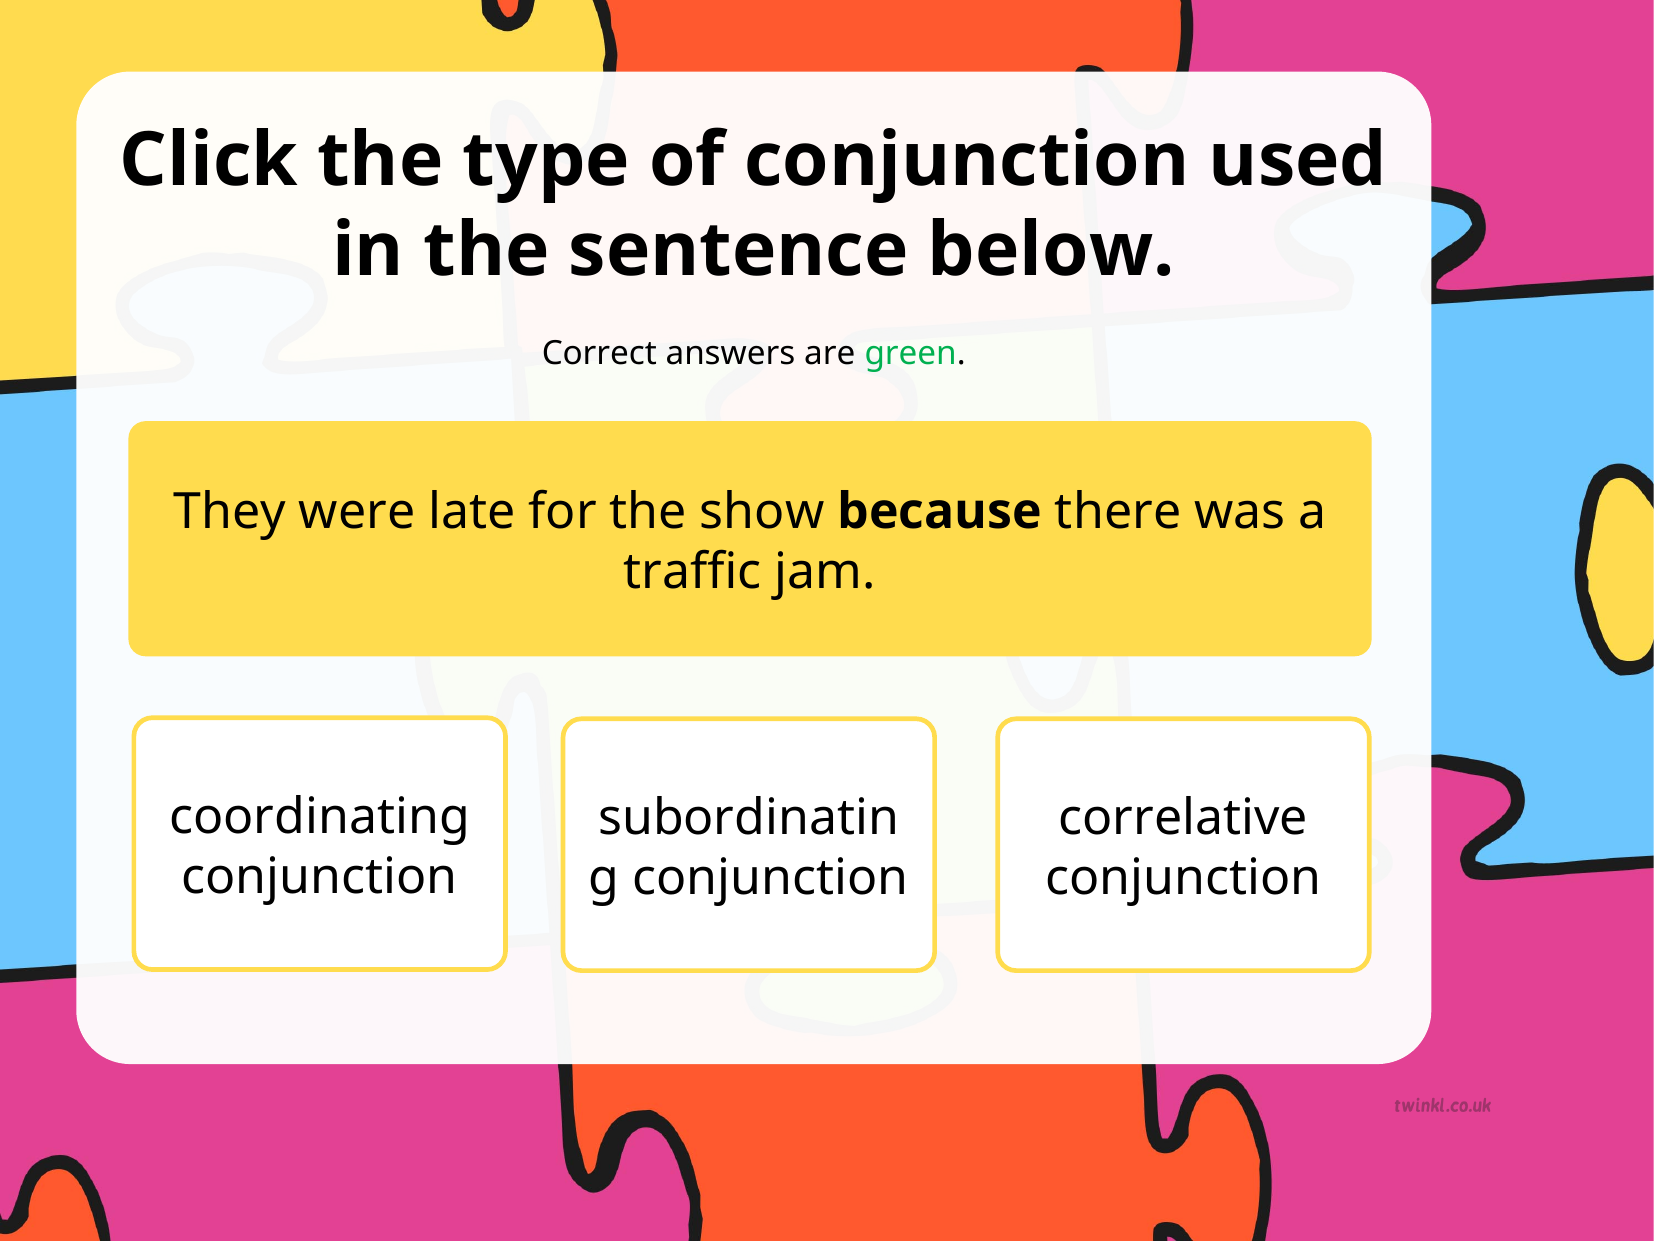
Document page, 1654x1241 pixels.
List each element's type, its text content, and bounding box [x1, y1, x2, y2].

picture [0, 0, 1654, 1241]
text_box correlative conjunction [997, 718, 1370, 971]
text_box They were late for the show because there was a traffic jam. [128, 421, 1372, 657]
text_box subordinating conjunction [563, 718, 935, 971]
text_box coordinating conjunction [133, 717, 506, 970]
text_box Click the type of conjunction used in the sentence below. Correct answers are green. [76, 71, 1432, 1065]
